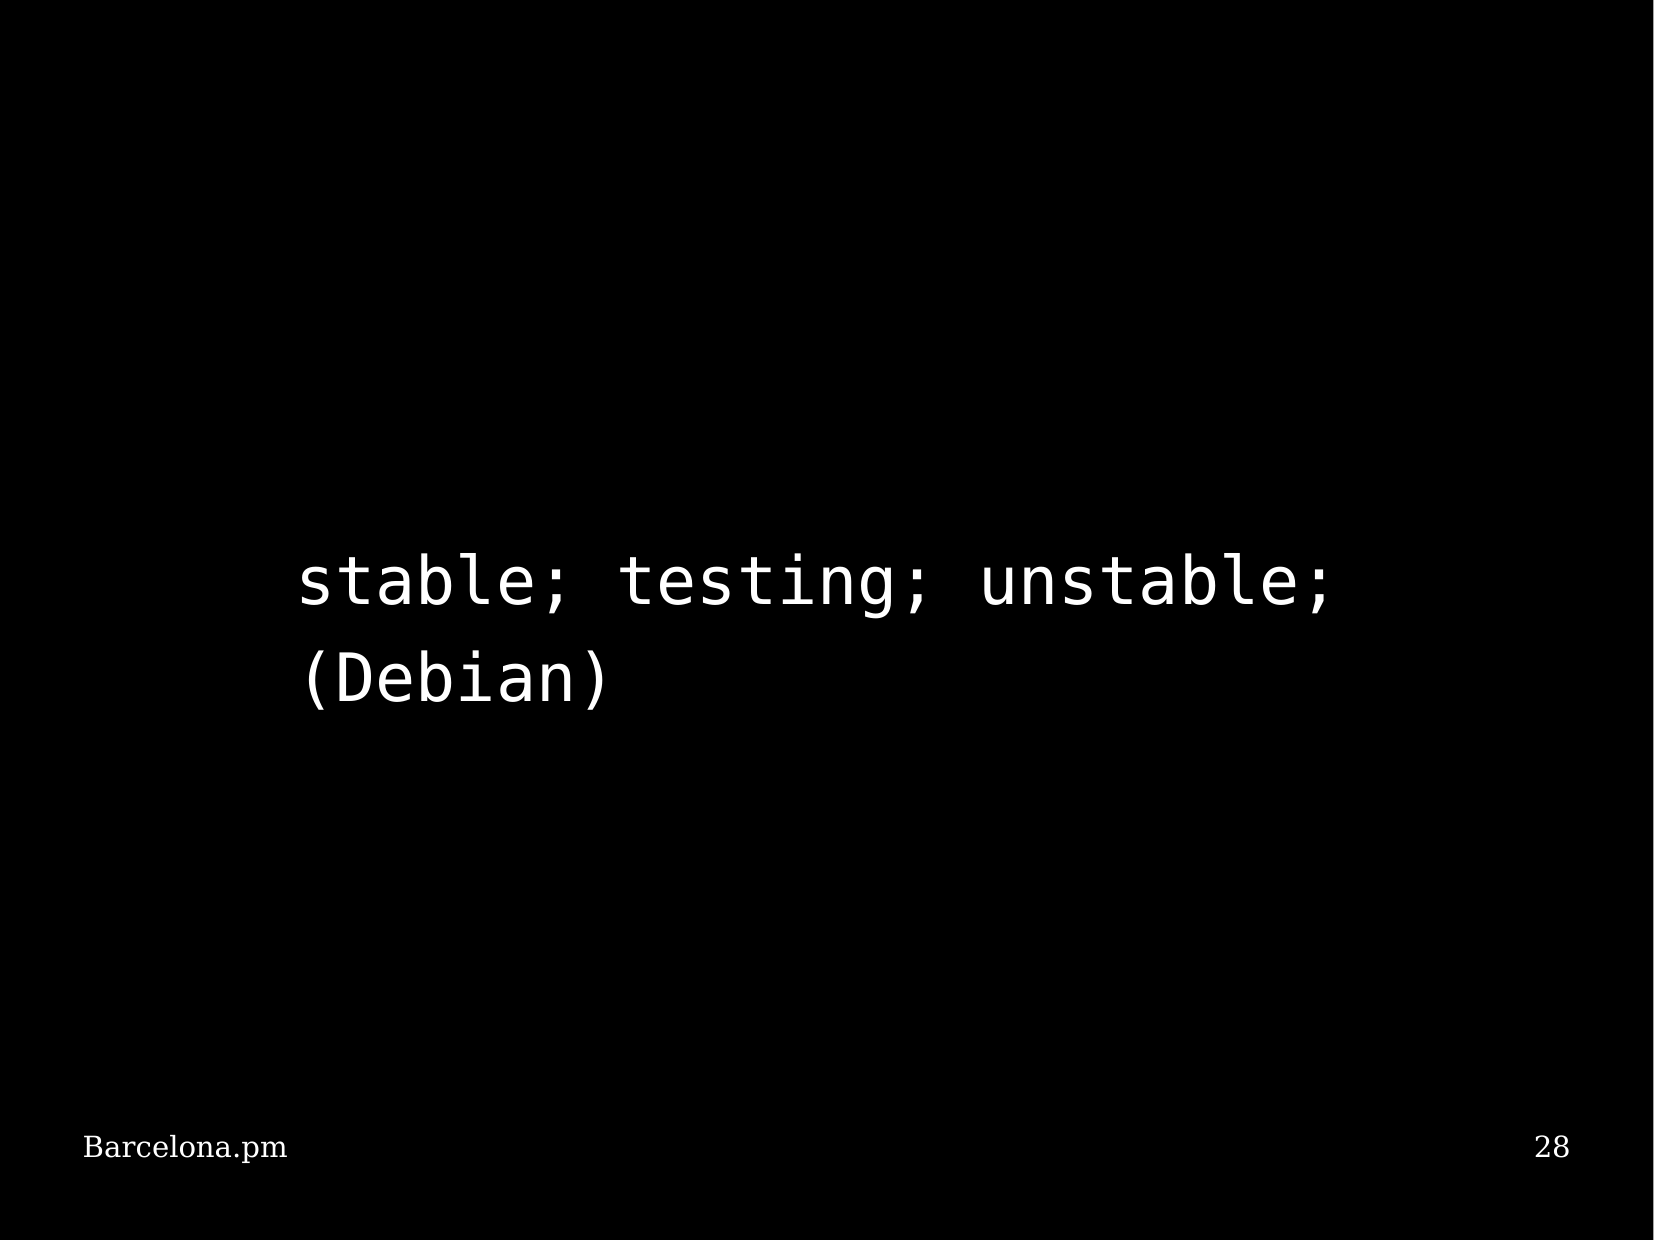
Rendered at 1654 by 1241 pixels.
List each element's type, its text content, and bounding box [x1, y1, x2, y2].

title stable; testing; unstable; (Debian) [295, 177, 1359, 1063]
